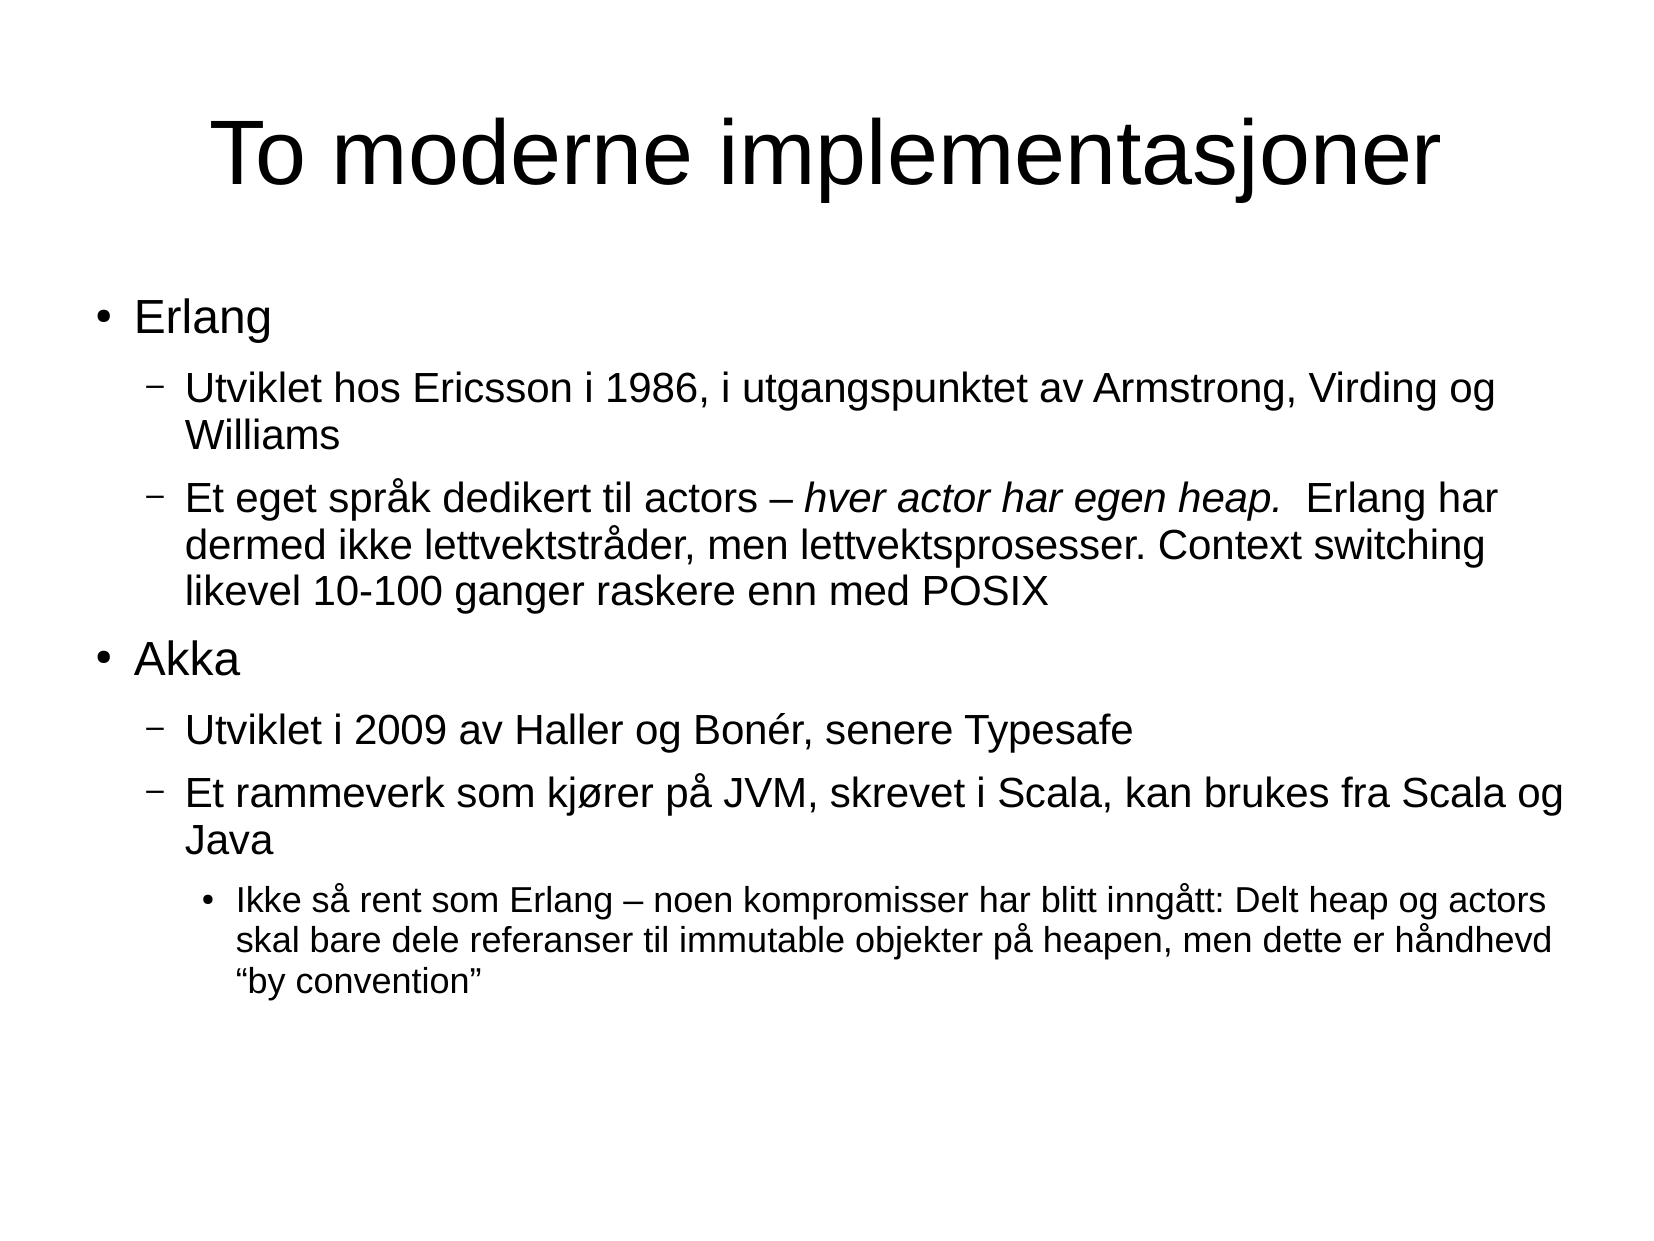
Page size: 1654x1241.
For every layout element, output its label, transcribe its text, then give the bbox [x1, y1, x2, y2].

list Erlang Utviklet hos Ericsson i 1986, i utgangspunktet av Armstrong, Virding og Williams Et eget språk dedikert til actors – hver actor har egen heap. Erlang har dermed ikke lettvektstråder, men lettvektsprosesser. Context switching likevel 10-100 ganger raskere enn med POSIX Akka Utviklet i 2009 av Haller og Bonér, senere Typesafe Et rammeverk som kjører på JVM, skrevet i Scala, kan brukes fra Scala og Java Ikke så rent som Erlang – noen kompromisser har blitt inngått: Delt heap og actors skal bare dele referanser til immutable objekter på heapen, men dette er håndhevd “by convention” [82, 290, 1571, 1010]
title To moderne implementasjoner [82, 49, 1571, 257]
